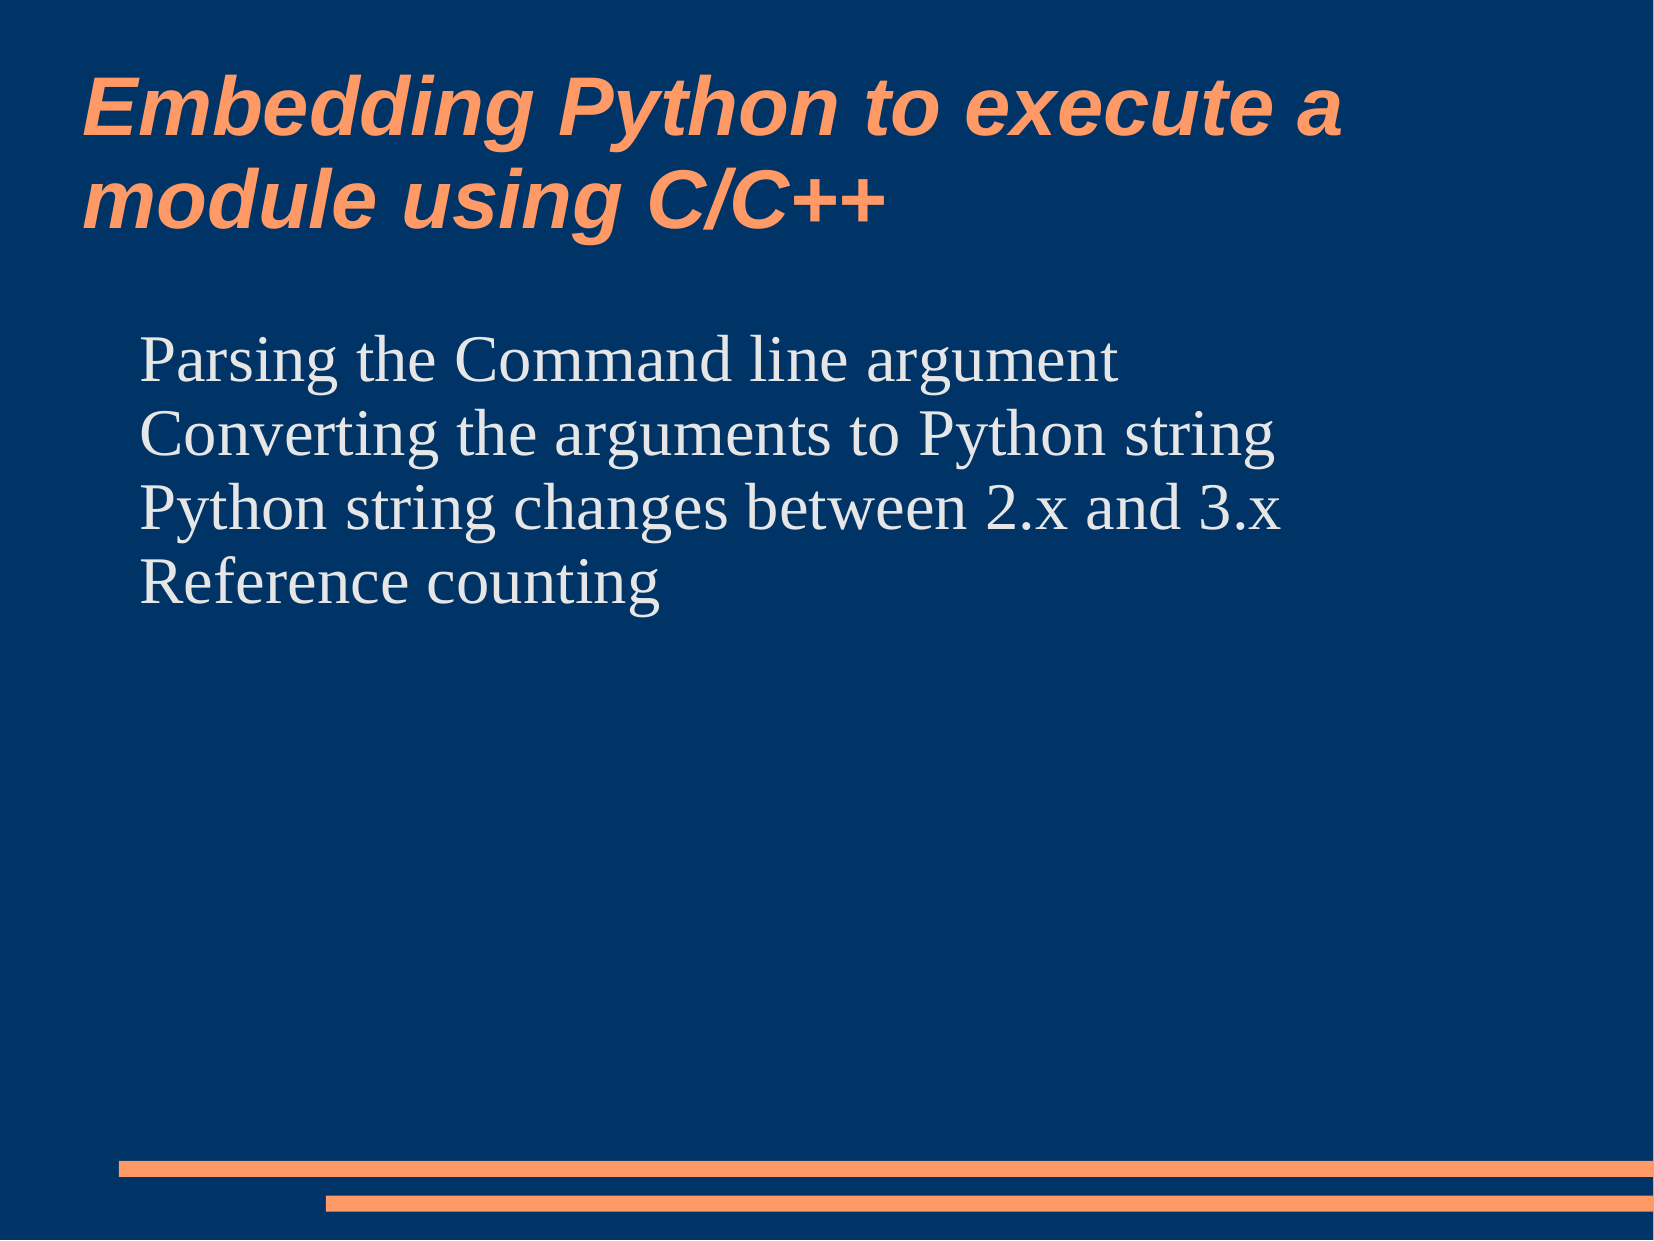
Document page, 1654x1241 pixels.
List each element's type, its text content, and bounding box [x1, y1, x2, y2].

title Embedding Python to execute a module using C/C++ [82, 56, 1571, 250]
list Parsing the Command line argument Converting the arguments to Python string Python string changes between 2.x and 3.x Reference counting [121, 322, 1561, 1133]
